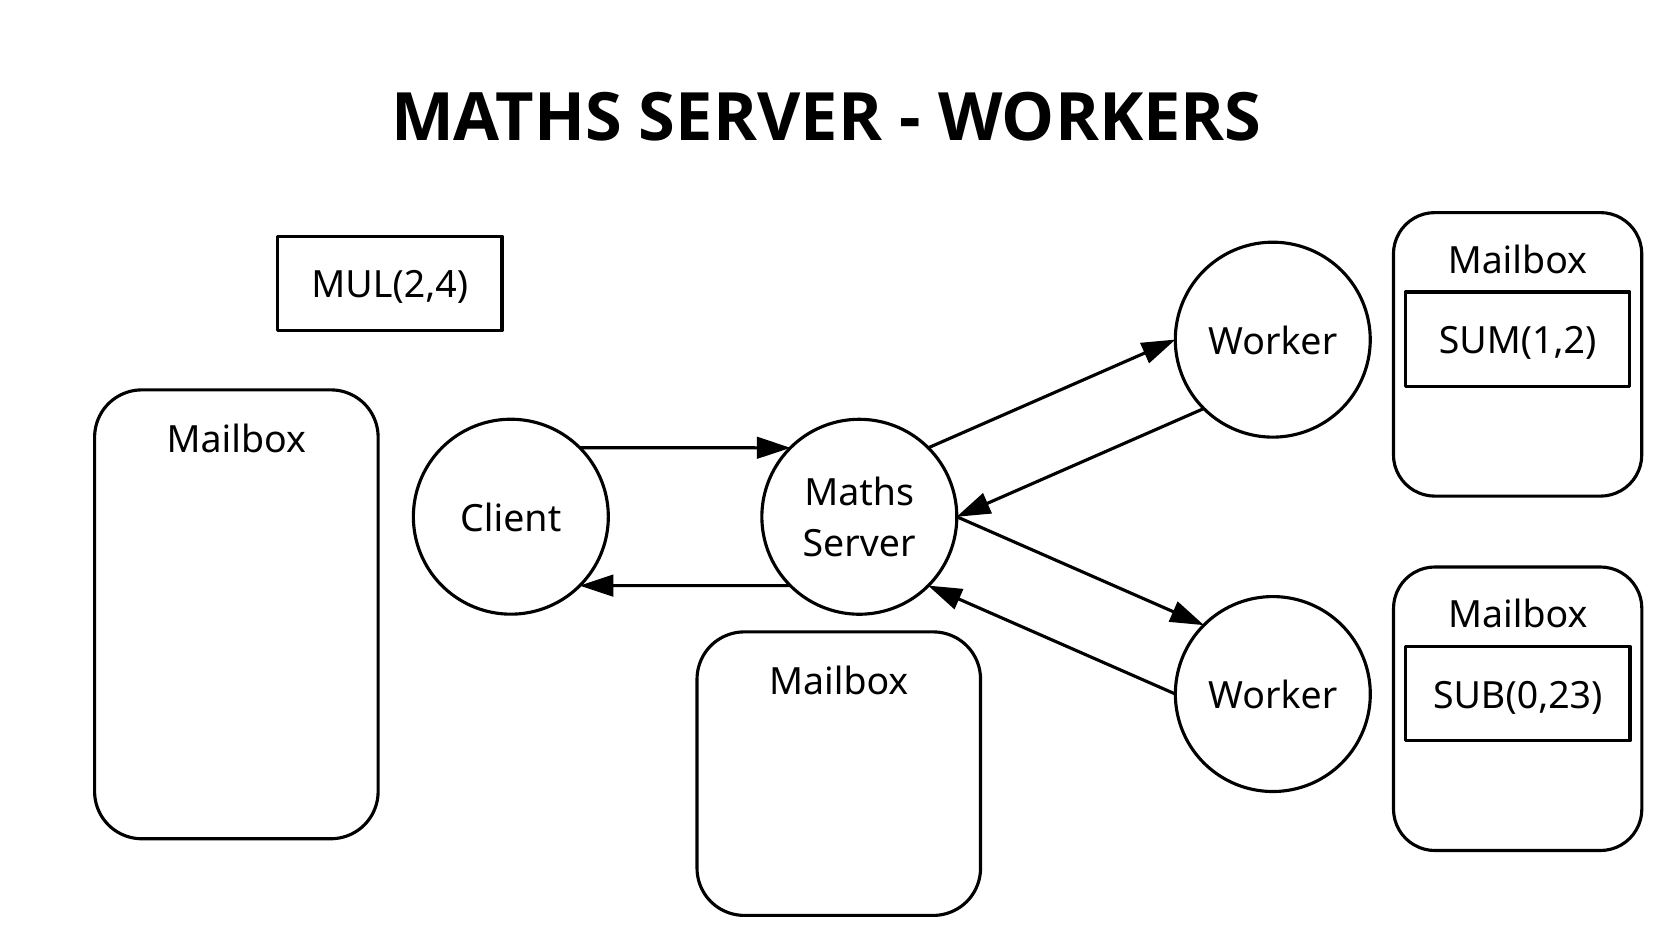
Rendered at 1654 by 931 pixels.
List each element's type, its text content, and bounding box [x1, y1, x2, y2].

title MATHS SERVER - WORKERS [82, 36, 1571, 193]
text_box Mailbox [697, 631, 981, 916]
text_box SUB(0,23) [1405, 646, 1630, 741]
text_box Client [413, 419, 609, 615]
text_box Mailbox [94, 389, 379, 839]
text_box Worker [1175, 242, 1371, 438]
text_box Mailbox [1393, 212, 1642, 497]
text_box Maths Server [761, 419, 957, 615]
text_box MUL(2,4) [277, 236, 502, 331]
text_box Mailbox [1393, 566, 1642, 851]
text_box Worker [1175, 596, 1371, 792]
text_box SUM(1,2) [1405, 291, 1630, 387]
